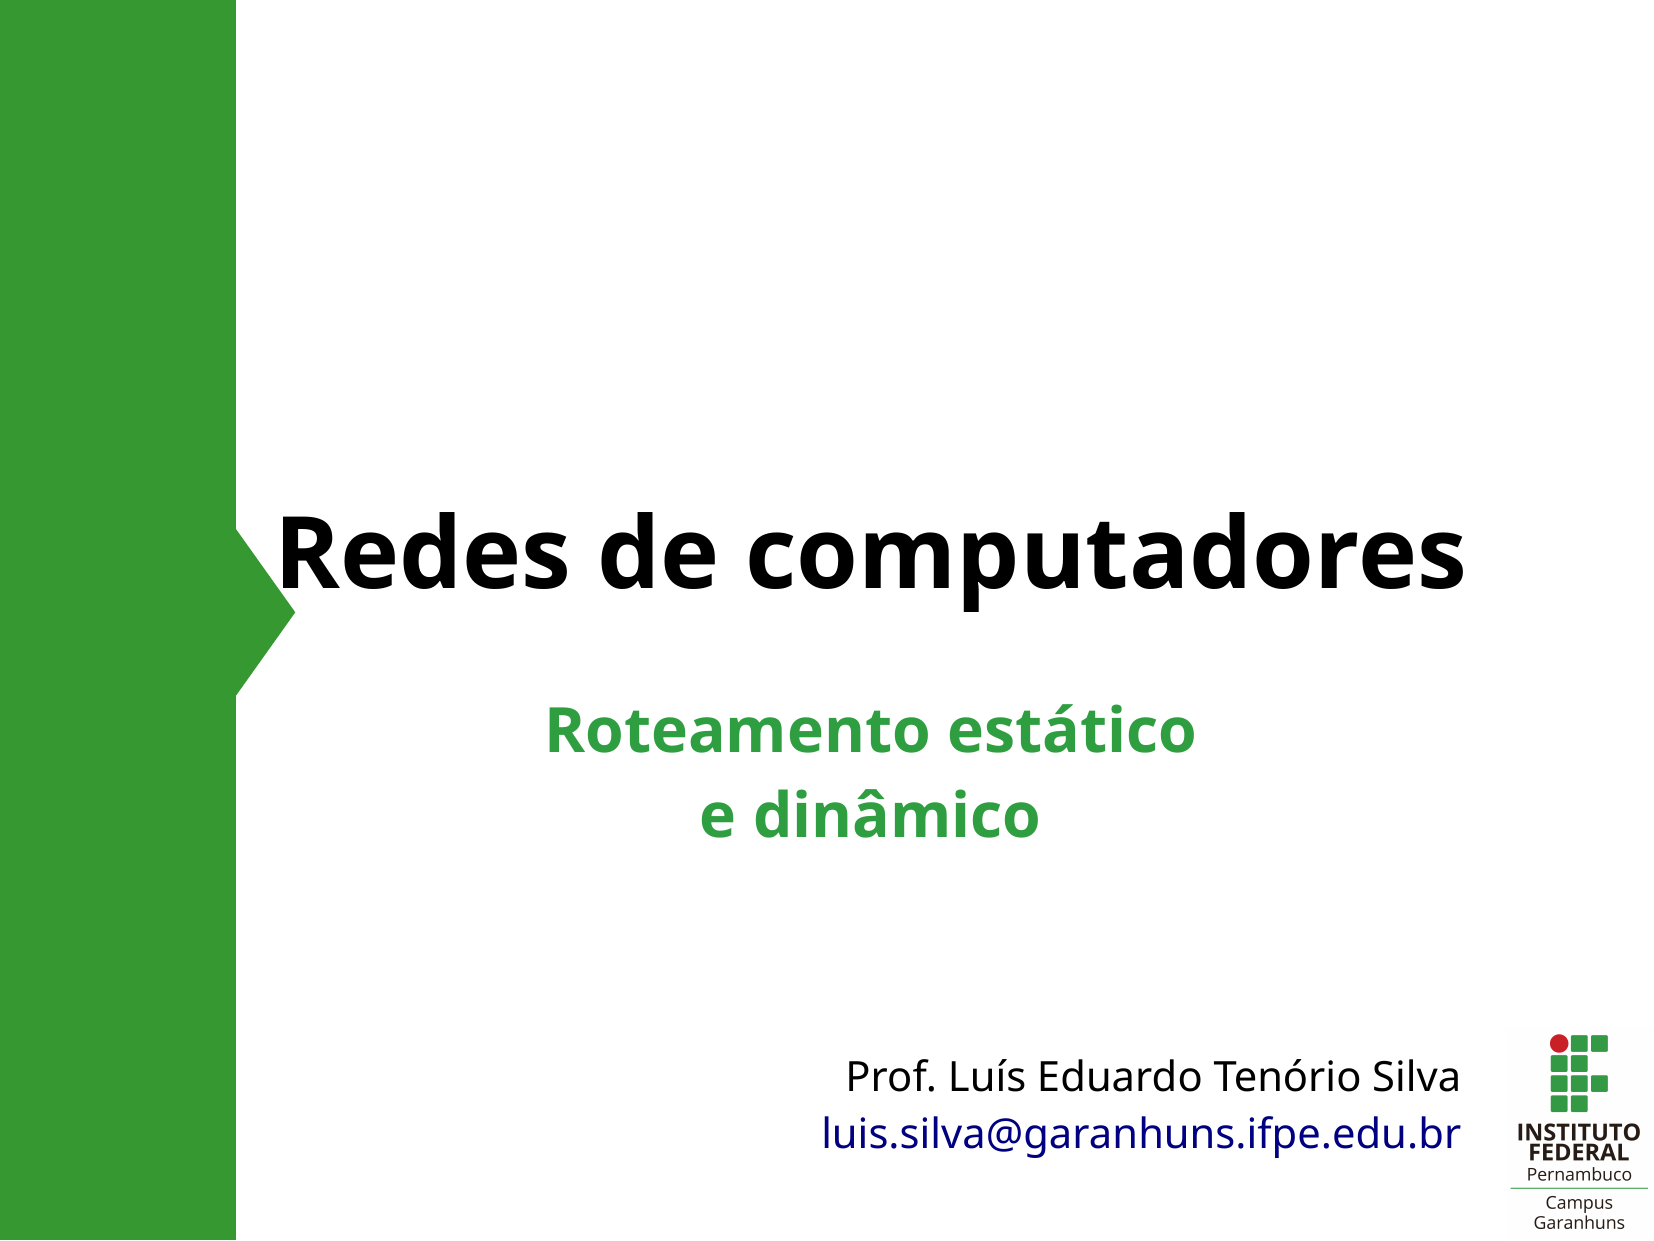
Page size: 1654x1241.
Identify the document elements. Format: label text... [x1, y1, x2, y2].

title Prof. Luís Eduardo Tenório Silva luis.silva@garanhuns.ifpe.edu.br [191, 974, 1462, 1234]
picture [1505, 1028, 1654, 1241]
title Roteamento estático e dinâmico [236, 685, 1506, 857]
title Redes de computadores [236, 433, 1506, 666]
text_box [0, 0, 258, 1240]
